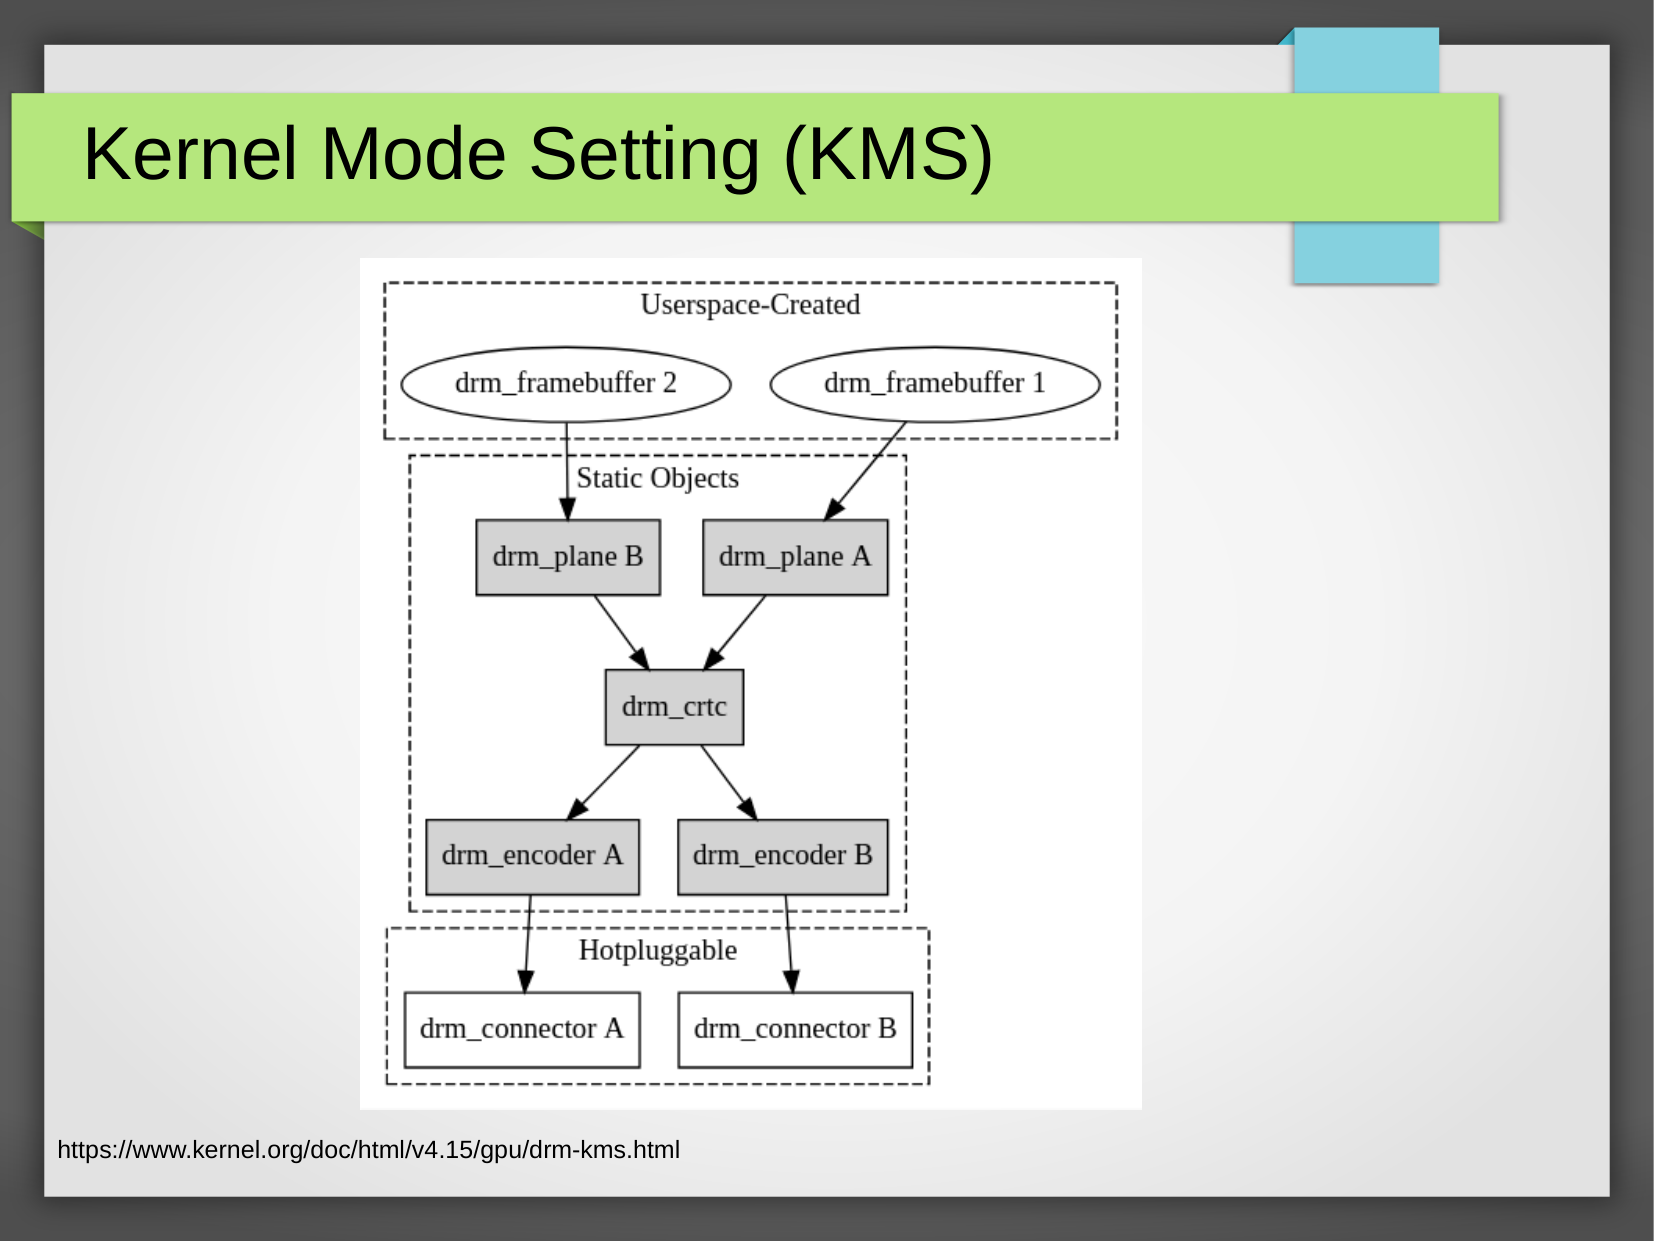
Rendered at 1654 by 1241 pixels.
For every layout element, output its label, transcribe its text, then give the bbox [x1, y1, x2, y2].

title Kernel Mode Setting (KMS) [82, 94, 1264, 213]
text_box https://www.kernel.org/doc/html/v4.15/gpu/drm-kms.html [42, 1128, 1006, 1186]
picture [0, 0, 1654, 1241]
